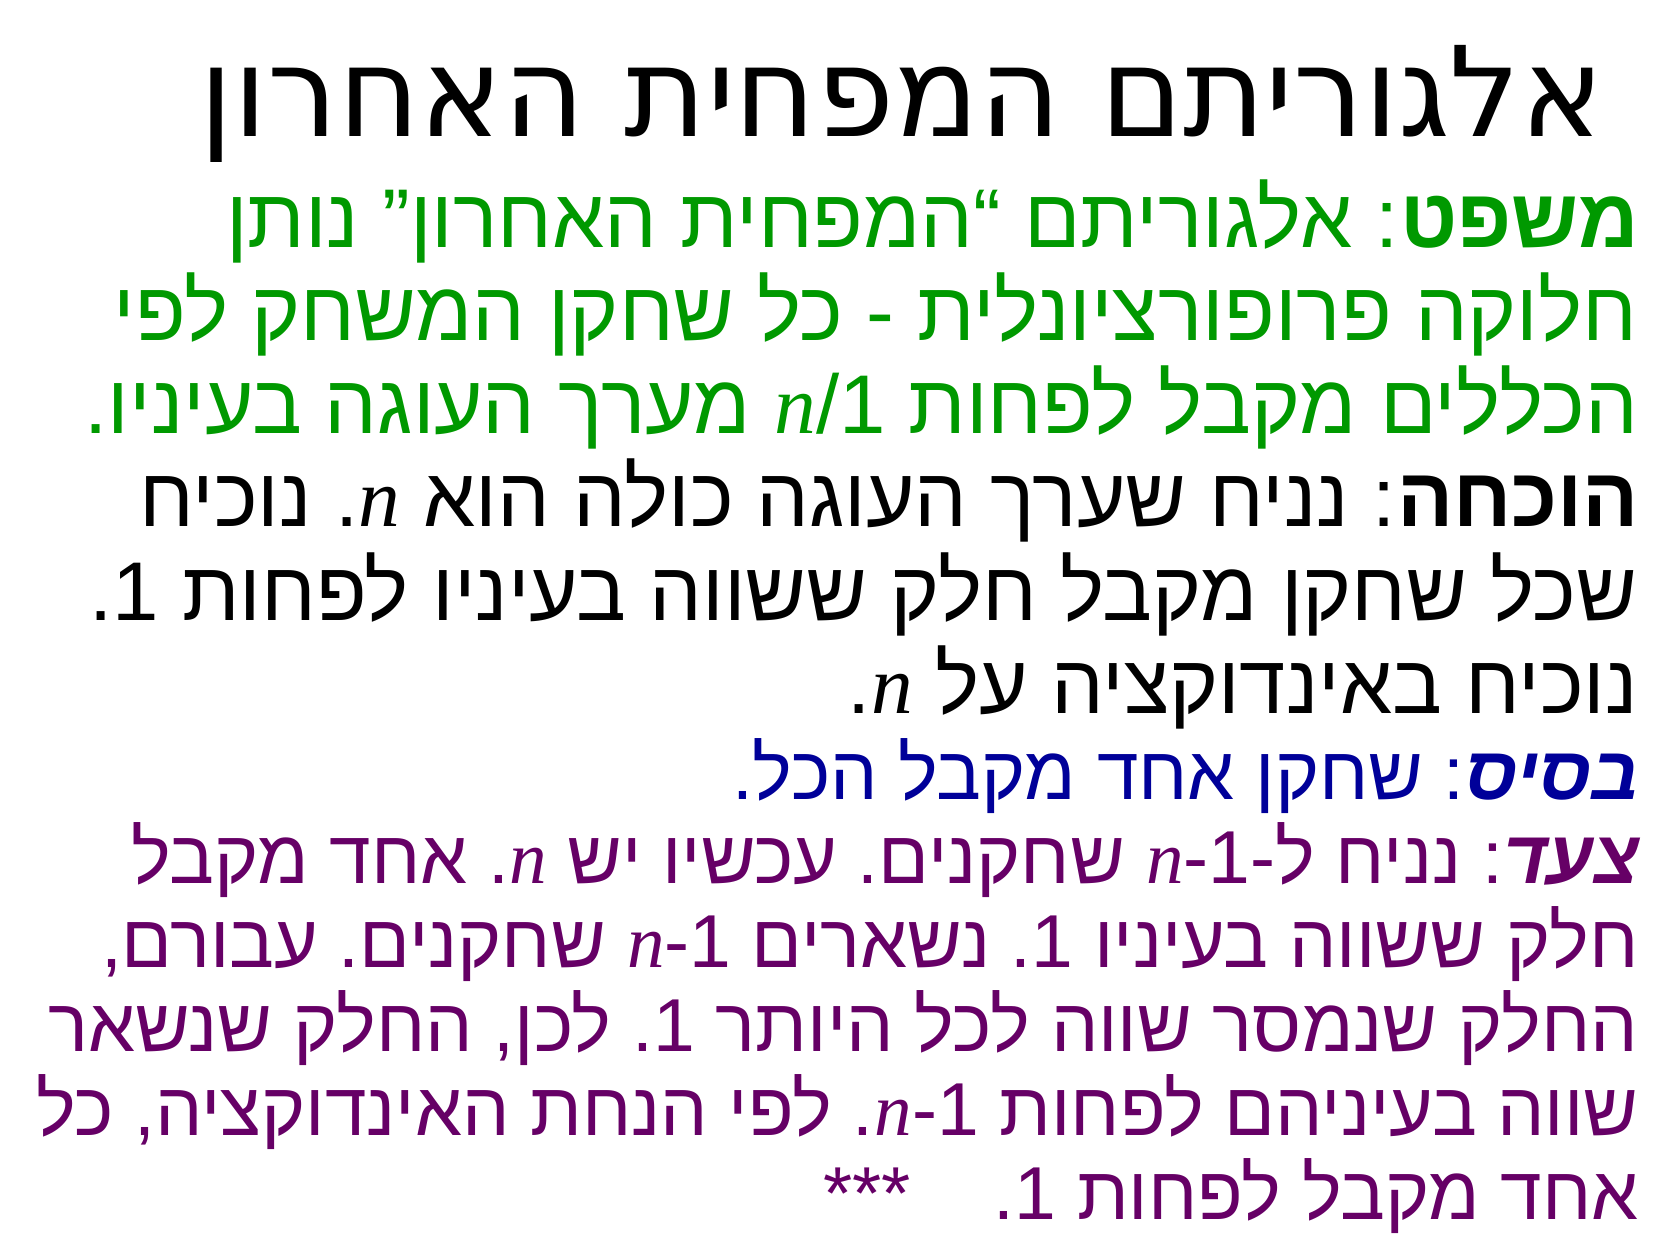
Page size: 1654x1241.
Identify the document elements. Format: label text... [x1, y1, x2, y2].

text_box משפט: אלגוריתם “המפחית האחרון” נותן חלוקה פרופורציונלית - כל שחקן המשחק לפי הכללים מקבל לפחות 1/n מערך העוגה בעיניו. הוכחה: נניח שערך העוגה כולה הוא n. נוכיח שכל שחקן מקבל חלק ששווה בעיניו לפחות 1. נוכיח באינדוקציה על n. בסיס: שחקן אחד מקבל הכל. צעד: נניח ל-n-1 שחקנים. עכשיו יש n. אחד מקבל חלק ששווה בעיניו 1. נשארים n-1 שחקנים. עבורם, החלק שנמסר שווה לכל היותר 1. לכן, החלק שנשאר שווה בעיניהם לפחות n-1. לפי הנחת האינדוקציה, כל אחד מקבל לפחות 1. *** [18, 165, 1654, 1241]
title אלגוריתם המפחית האחרון [30, 6, 1654, 165]
